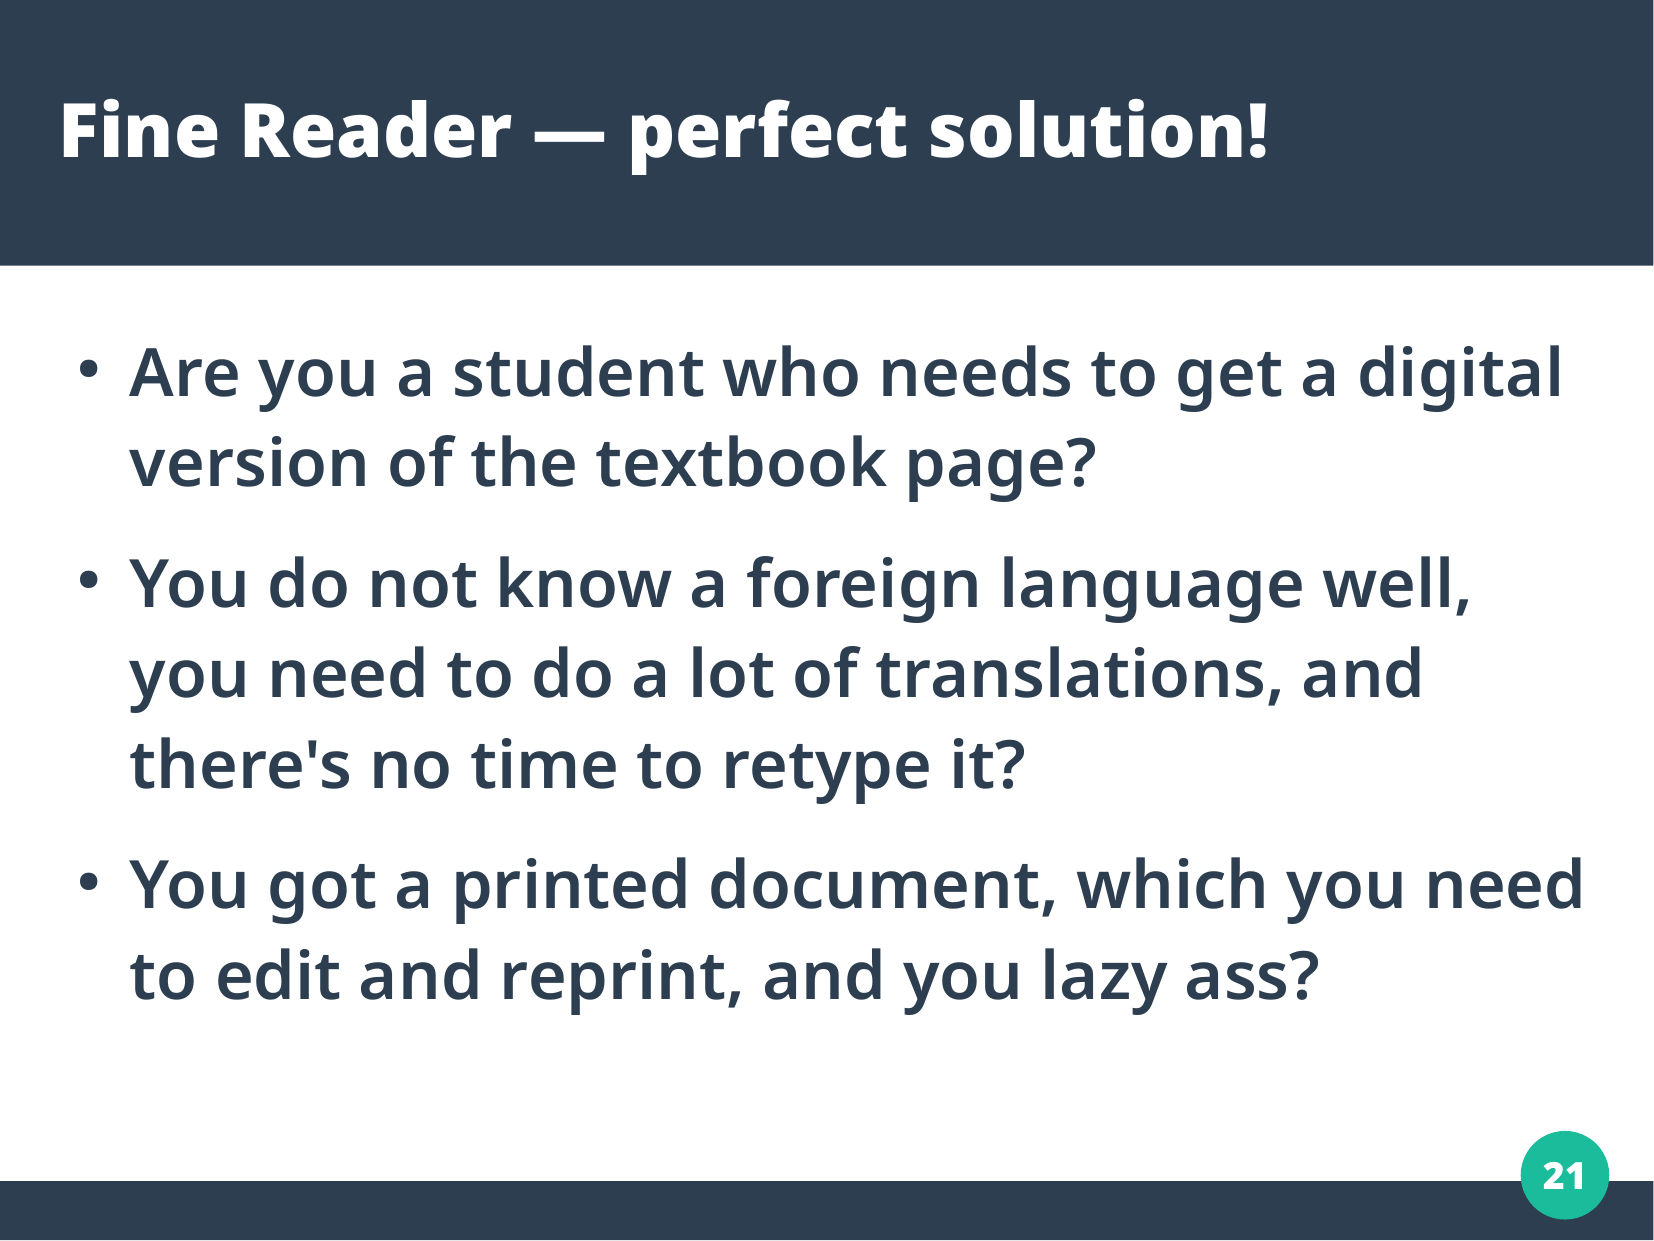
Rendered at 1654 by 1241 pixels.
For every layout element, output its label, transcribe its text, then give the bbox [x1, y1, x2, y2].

list Are you a student who needs to get a digital version of the textbook page? You do not know a foreign language well, you need to do a lot of translations, and there's no time to retype it? You got a printed document, which you need to edit and reprint, and you lazy ass? [59, 324, 1595, 1152]
title Fine Reader — perfect solution! [59, 49, 1595, 207]
